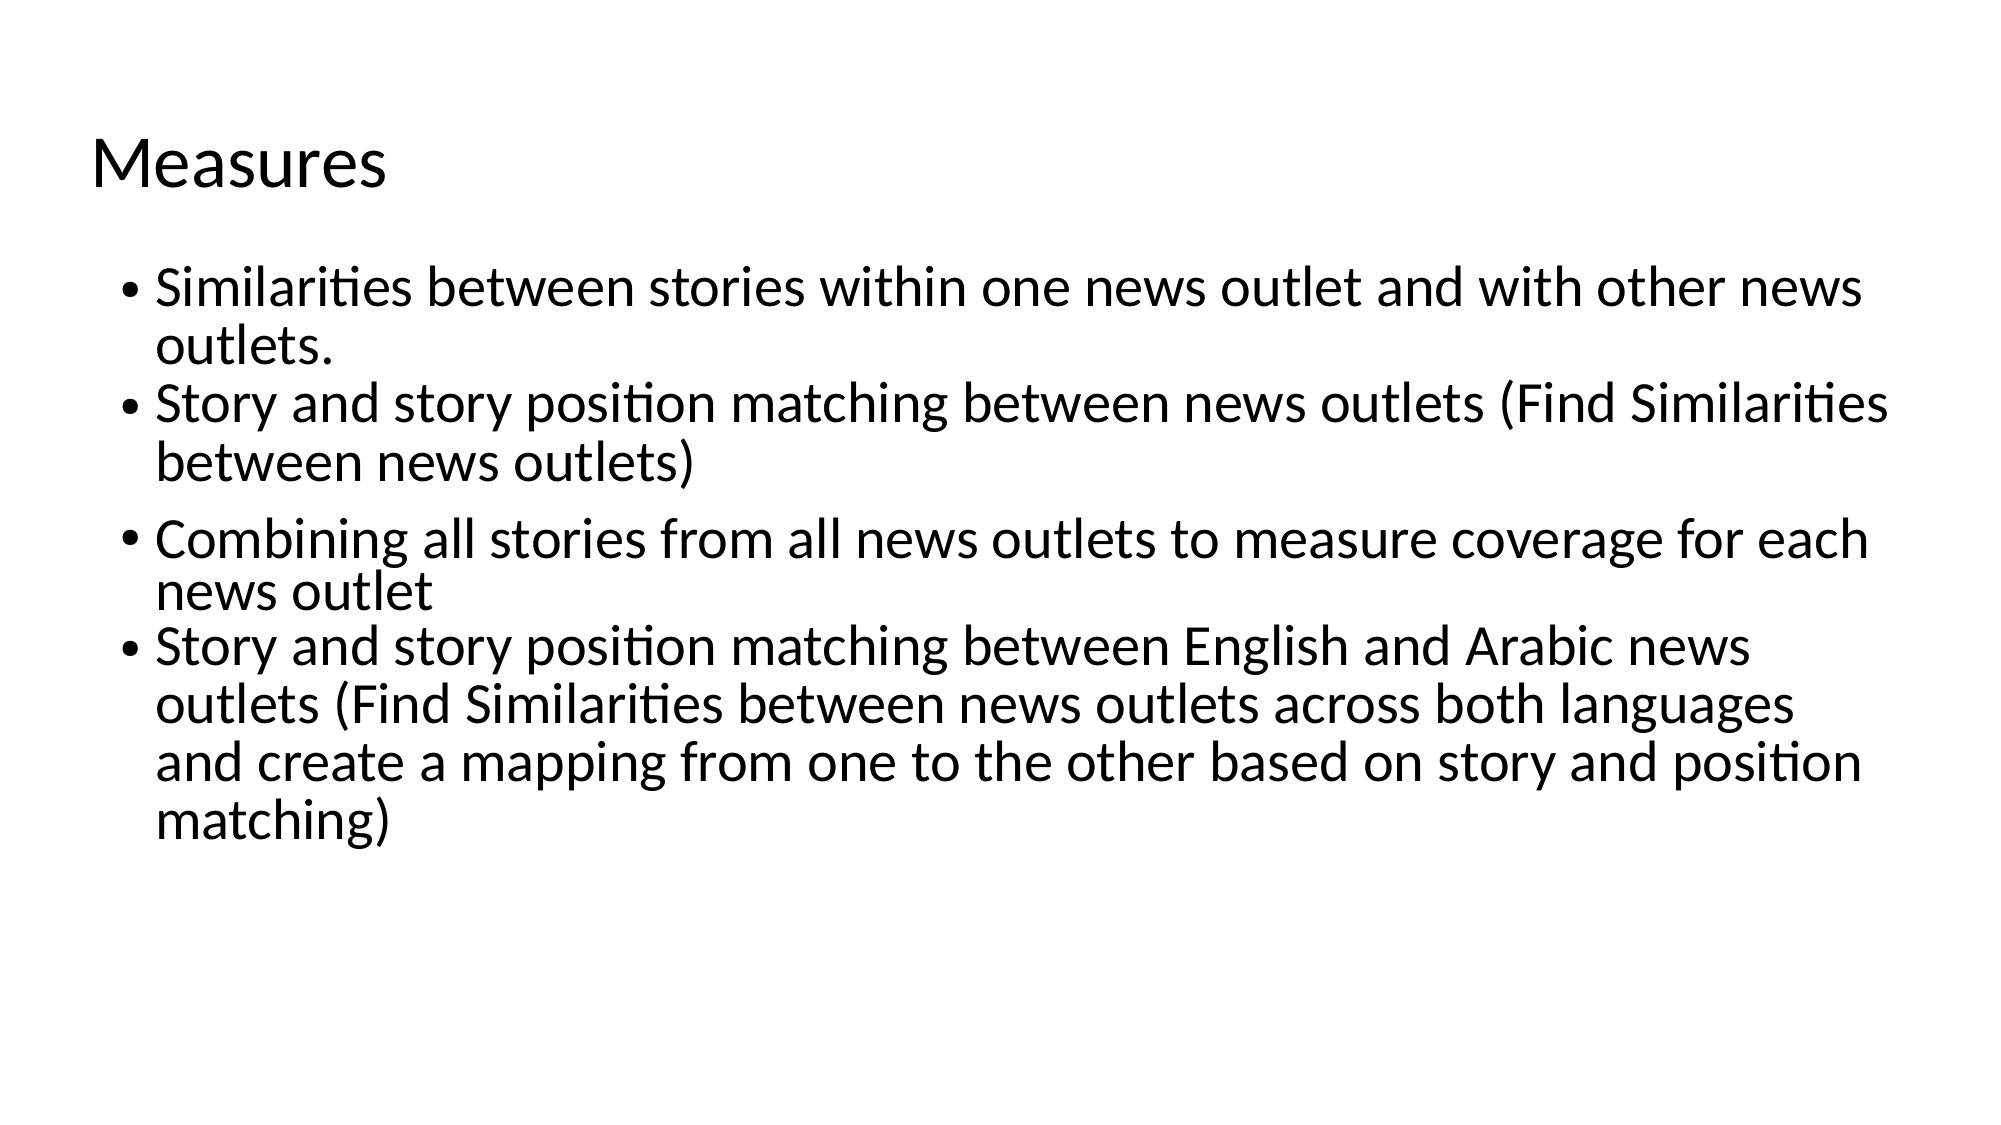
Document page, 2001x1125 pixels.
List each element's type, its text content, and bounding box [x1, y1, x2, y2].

title Measures [90, 59, 1951, 278]
text_box Similarities between stories within one news outlet and with other news outlets. Story and story position matching between news outlets (Find Similarities between news outlets) Combining all stories from all news outlets to measure coverage for each news outlet Story and story position matching between English and Arabic news outlets (Find Similarities between news outlets across both languages and create a mapping from one to the other based on story and position matching) [105, 254, 1906, 955]
